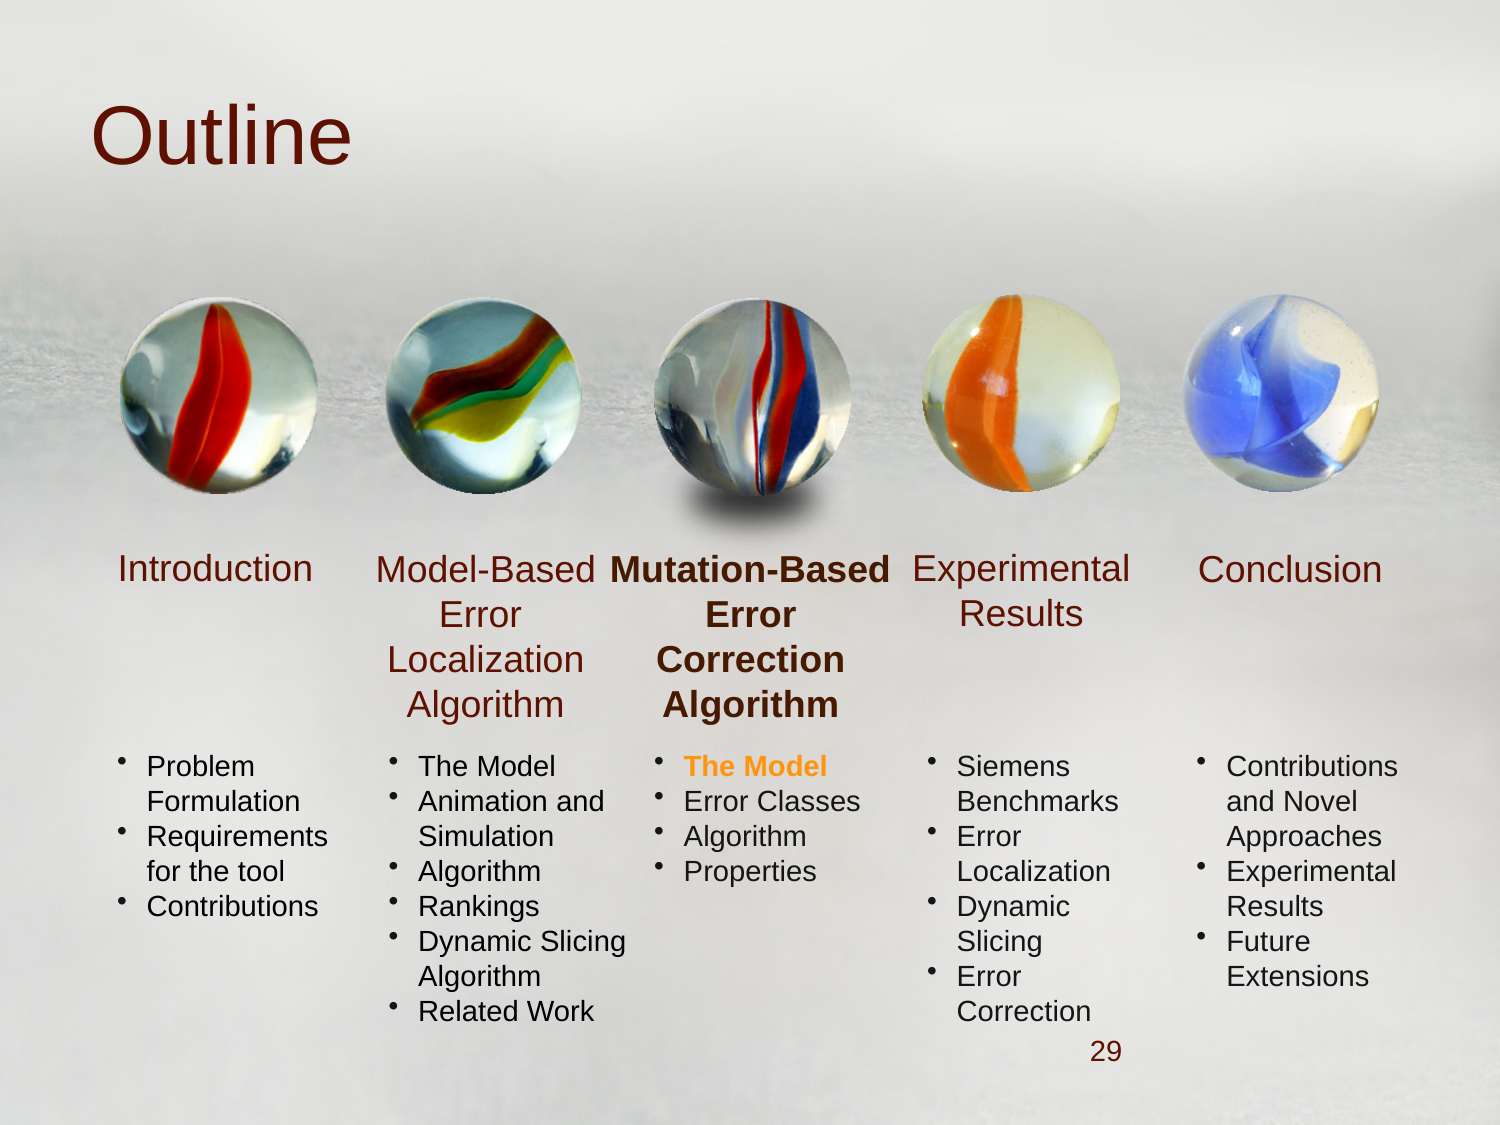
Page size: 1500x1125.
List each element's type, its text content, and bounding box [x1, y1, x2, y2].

text_box Model-Based Error Localization Algorithm [360, 537, 595, 732]
title Outline [75, 37, 1425, 225]
picture [0, 0, 1500, 1125]
text_box Problem Formulation Requirements for the tool Contributions [102, 740, 360, 1125]
text_box Conclusion [1183, 537, 1398, 597]
text_box Mutation-Based Error Correction Algorithm [595, 537, 907, 732]
text_box Introduction [102, 536, 328, 597]
text_box Siemens Benchmarks Error Localization Dynamic Slicing Error Correction [912, 740, 1138, 1125]
text_box Contributions and Novel Approaches Experimental Results Future Extensions [1181, 740, 1440, 1125]
text_box The Model Animation and Simulation Algorithm Rankings Dynamic Slicing Algorithm Related Work [373, 740, 639, 1125]
text_box The Model Error Classes Algorithm Properties [639, 740, 912, 1125]
text_box Experimental Results [897, 536, 1145, 642]
